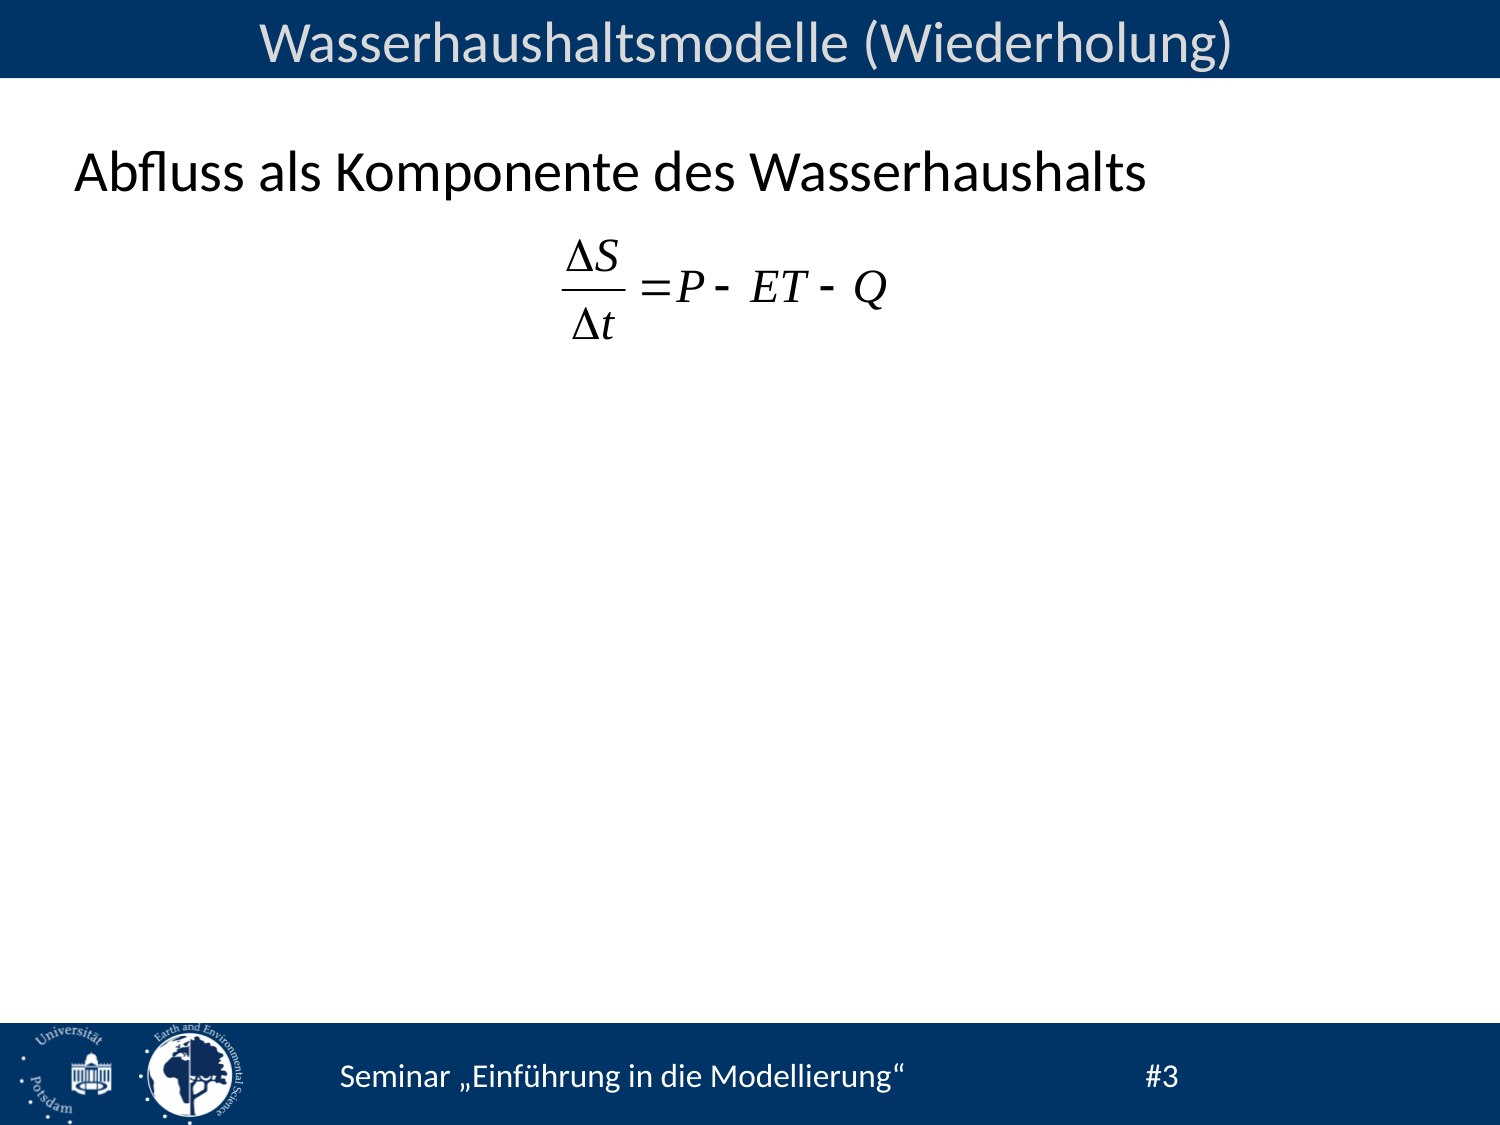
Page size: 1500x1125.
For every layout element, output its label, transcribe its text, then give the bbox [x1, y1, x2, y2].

picture [139, 1023, 243, 1125]
chart [554, 226, 897, 350]
text_box Wasserhaushaltsmodelle (Wiederholung) [0, 0, 1495, 75]
text_box Abfluss als Komponente des Wasserhaushalts [60, 125, 1500, 211]
